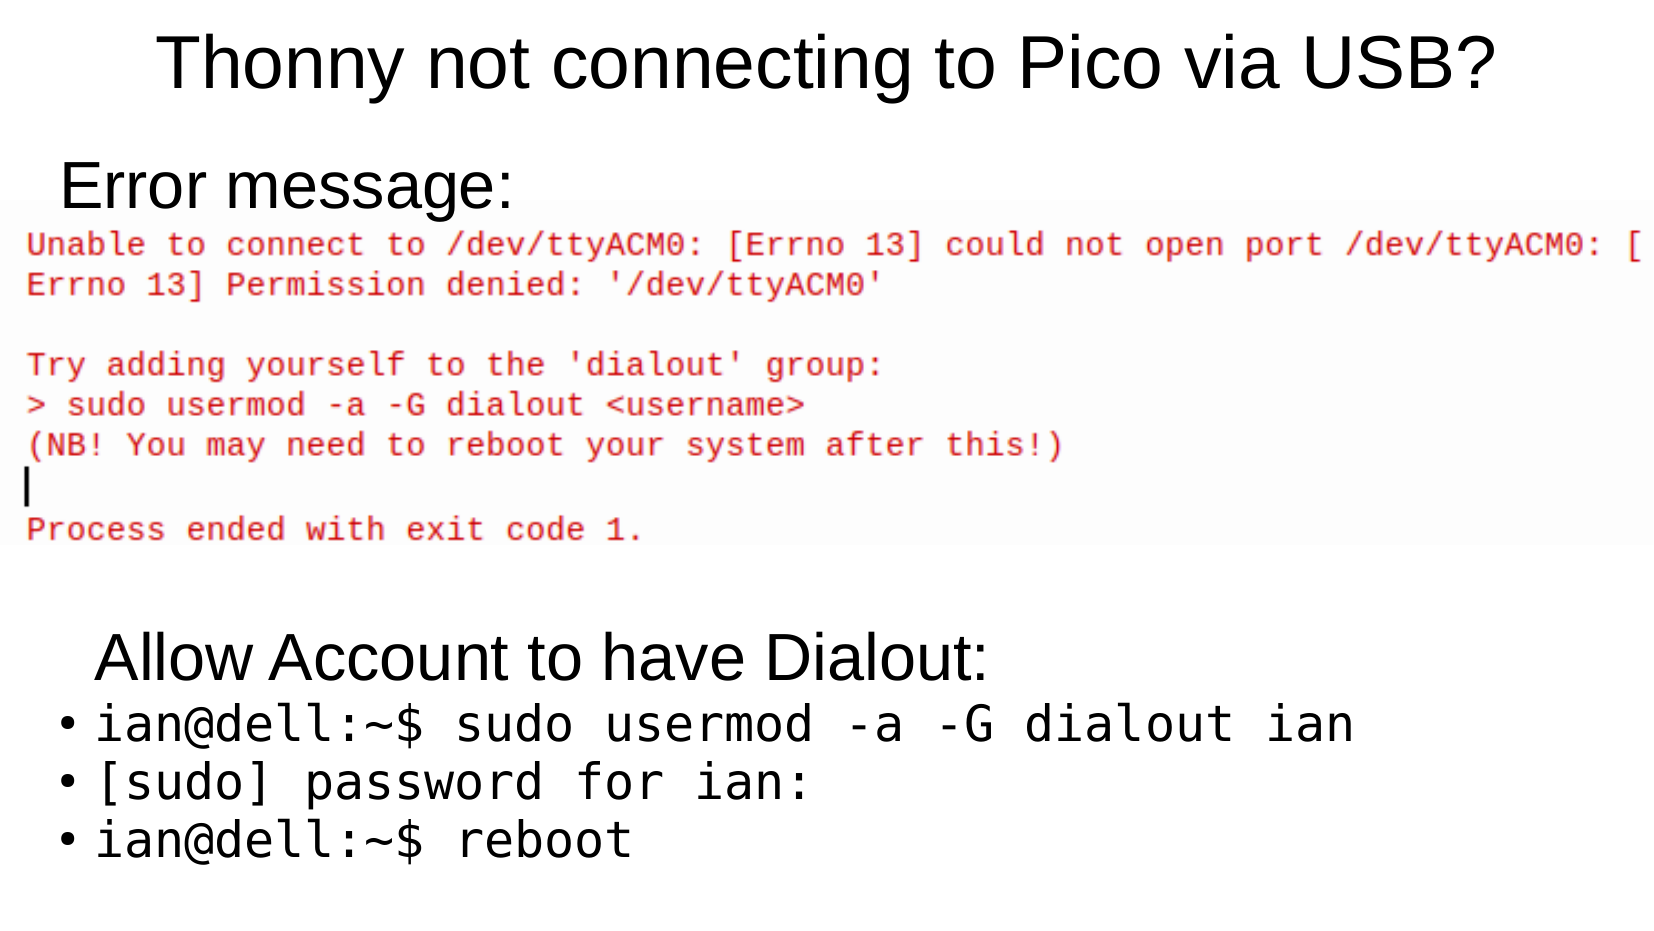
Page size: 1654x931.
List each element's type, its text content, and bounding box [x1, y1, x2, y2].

subtitle Allow Account to have Dialout: ian@dell:~$ sudo usermod -a -G dialout ian [sudo] password for ian: ian@dell:~$ reboot [59, 620, 1548, 892]
title Thonny not connecting to Pico via USB? [82, 20, 1571, 105]
text_box Error message: [23, 147, 1512, 223]
picture [0, 200, 1654, 545]
